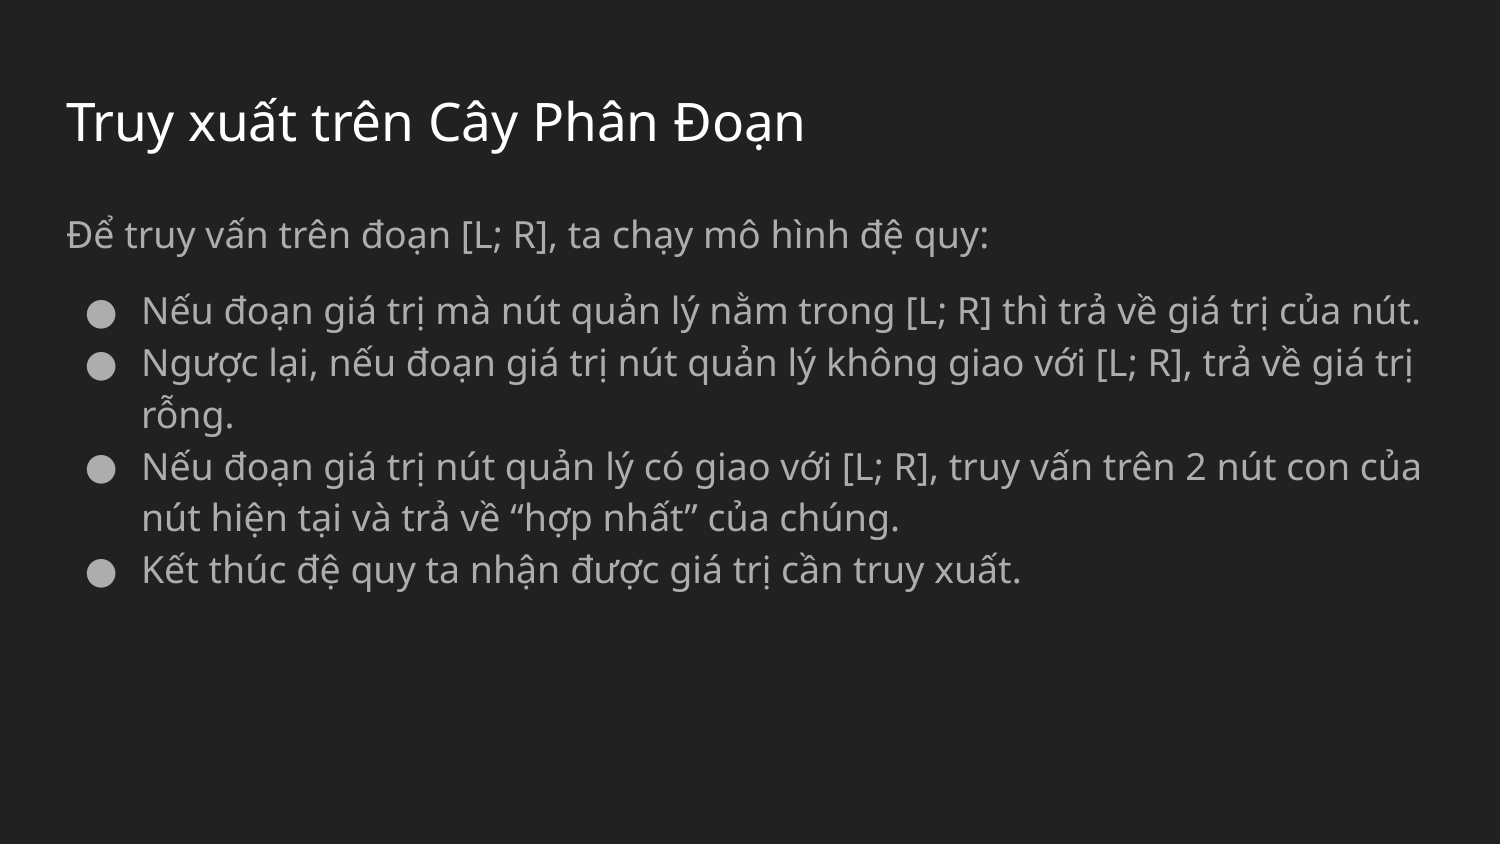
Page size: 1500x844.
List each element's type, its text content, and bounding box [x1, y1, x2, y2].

list Để truy vấn trên đoạn [L; R], ta chạy mô hình đệ quy: Nếu đoạn giá trị mà nút quản lý nằm trong [L; R] thì trả về giá trị của nút. Ngược lại, nếu đoạn giá trị nút quản lý không giao với [L; R], trả về giá trị rỗng. Nếu đoạn giá trị nút quản lý có giao với [L; R], truy vấn trên 2 nút con của nút hiện tại và trả về “hợp nhất” của chúng. Kết thúc đệ quy ta nhận được giá trị cần truy xuất. [51, 189, 1449, 750]
title Truy xuất trên Cây Phân Đoạn [51, 72, 1449, 167]
